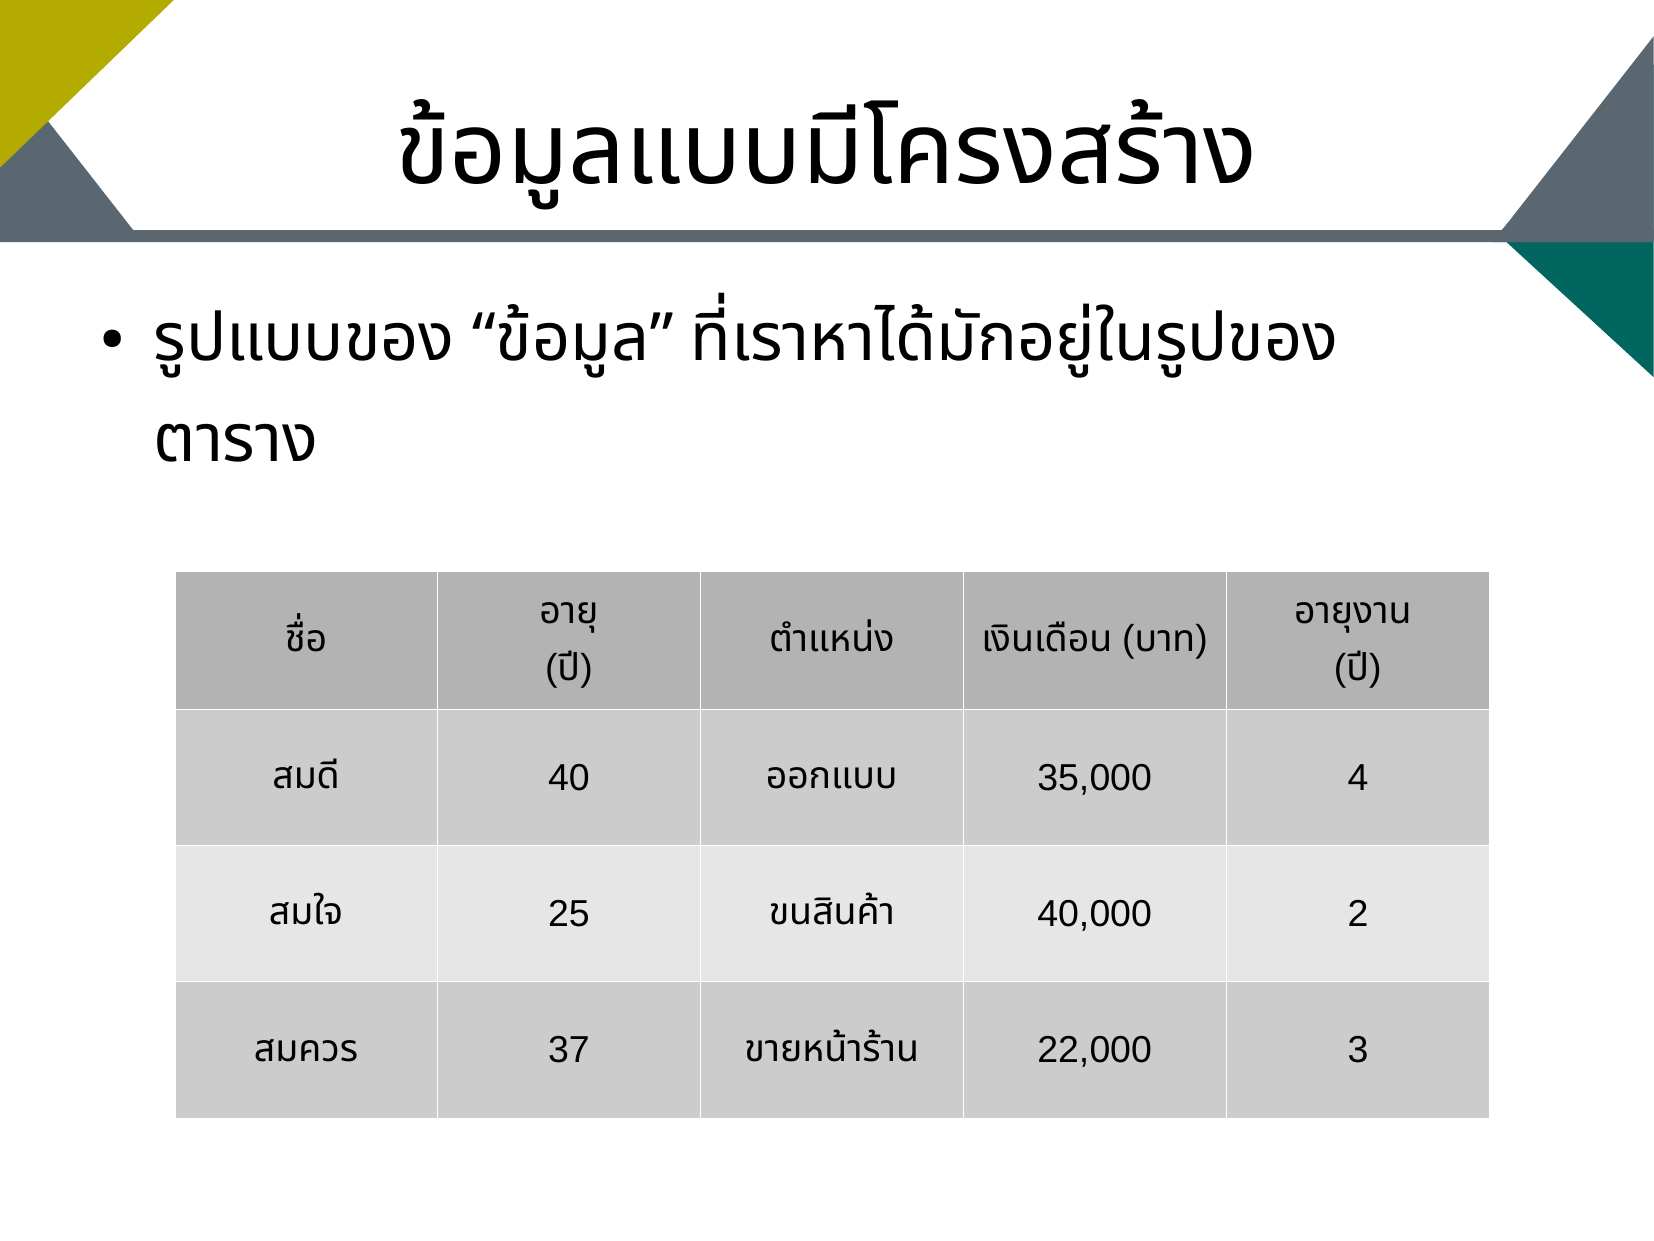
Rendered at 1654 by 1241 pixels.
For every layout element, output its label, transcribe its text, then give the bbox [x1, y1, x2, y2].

table_cell สมดี [176, 710, 437, 845]
table_header ชื่อ [176, 572, 437, 709]
table_cell 40,000 [964, 846, 1226, 981]
table_cell 37 [438, 982, 700, 1118]
table_cell 35,000 [964, 710, 1226, 845]
table_cell 22,000 [964, 982, 1226, 1118]
table_header อายุงาน (ปี) [1227, 572, 1489, 709]
table_cell 25 [438, 846, 700, 981]
table_cell ขนสินค้า [701, 846, 963, 981]
table_header ตำแหน่ง [701, 572, 963, 709]
table_cell 40 [438, 710, 700, 845]
title ข้อมูลแบบมีโครงสร้าง [82, 49, 1571, 257]
table_header เงินเดือน (บาท) [964, 572, 1226, 709]
table_cell สมควร [176, 982, 437, 1118]
table_cell 3 [1227, 982, 1489, 1118]
table_cell ขายหน้าร้าน [701, 982, 963, 1118]
table_cell ออกแบบ [701, 710, 963, 845]
table_header อายุ (ปี) [438, 572, 700, 709]
table_cell 2 [1227, 846, 1489, 981]
table_cell 4 [1227, 710, 1489, 845]
list รูปแบบของ “ข้อมูล” ที่เราหาได้มักอยู่ในรูปของ ตาราง [82, 290, 1571, 1108]
table_cell สมใจ [176, 846, 437, 981]
